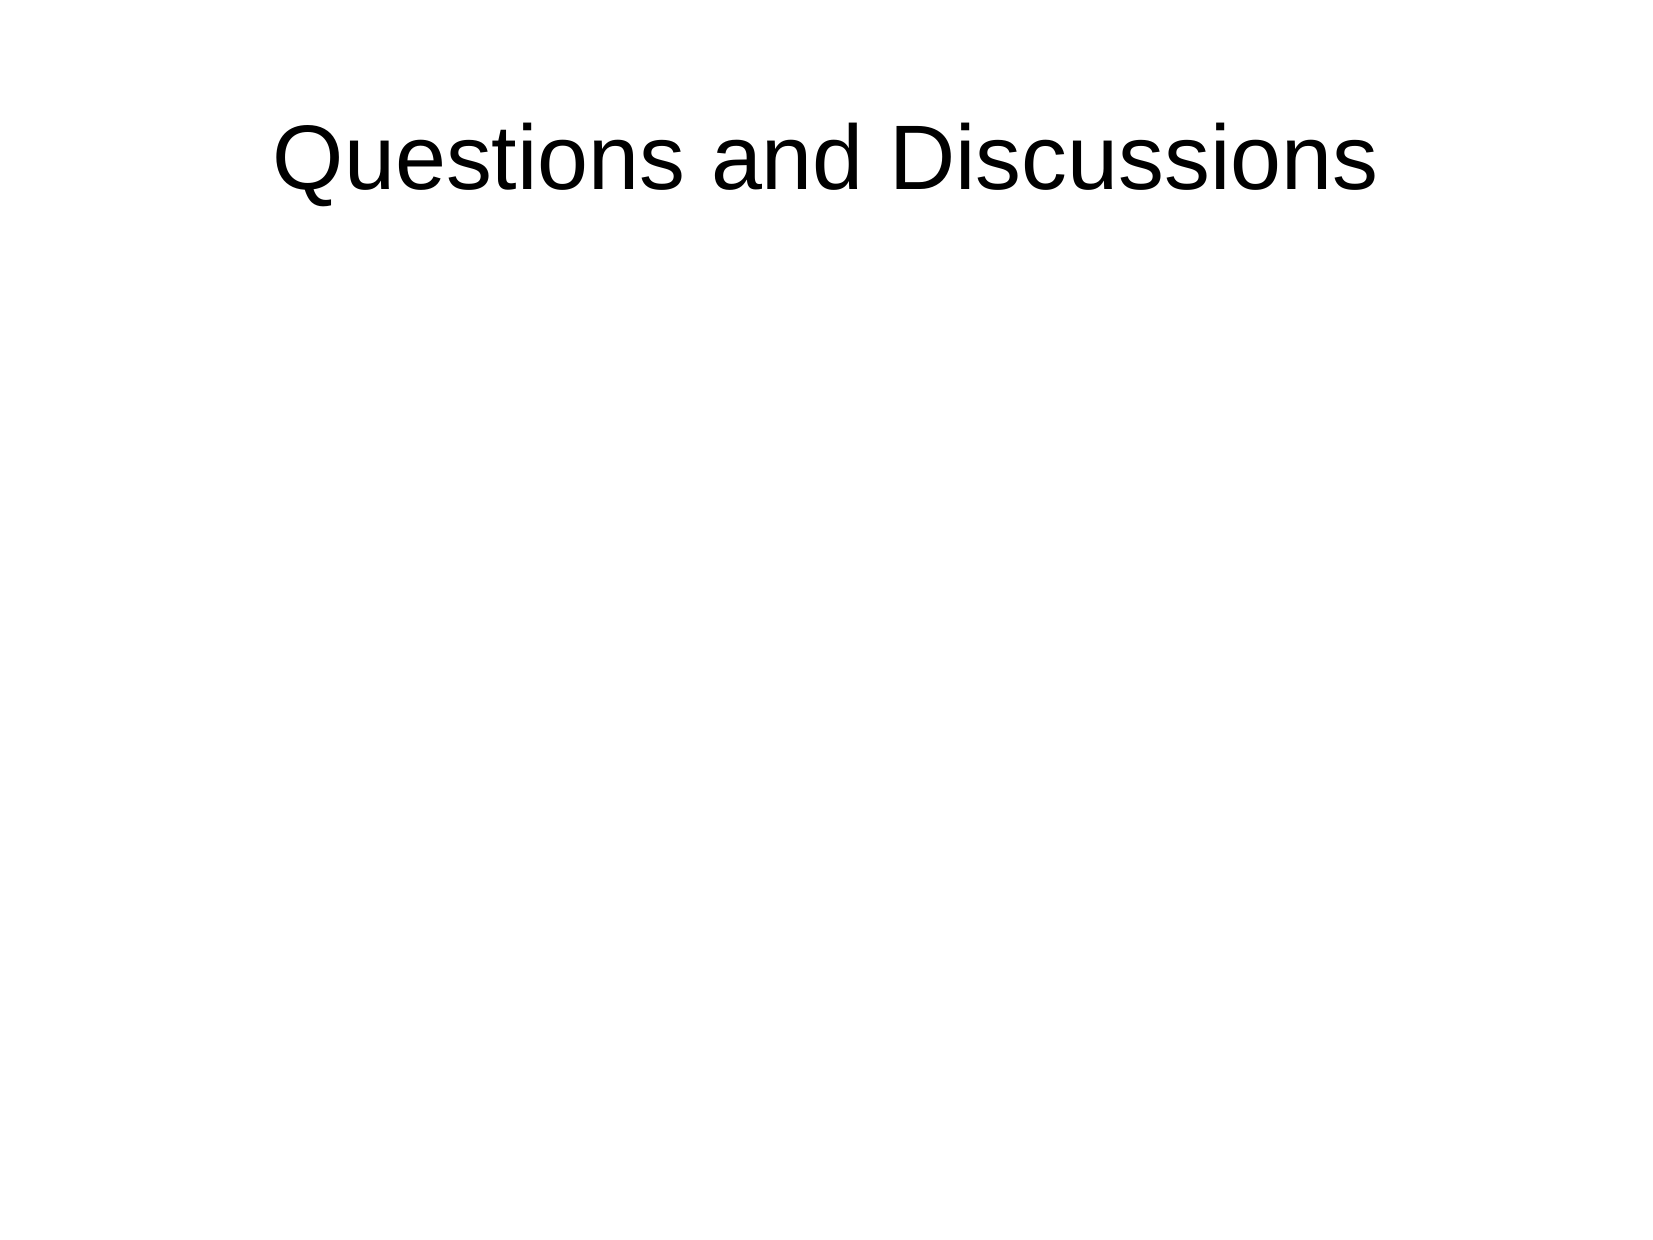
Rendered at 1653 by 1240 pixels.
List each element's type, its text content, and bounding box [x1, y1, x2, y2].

text_box Questions and Discussions [82, 102, 1571, 204]
